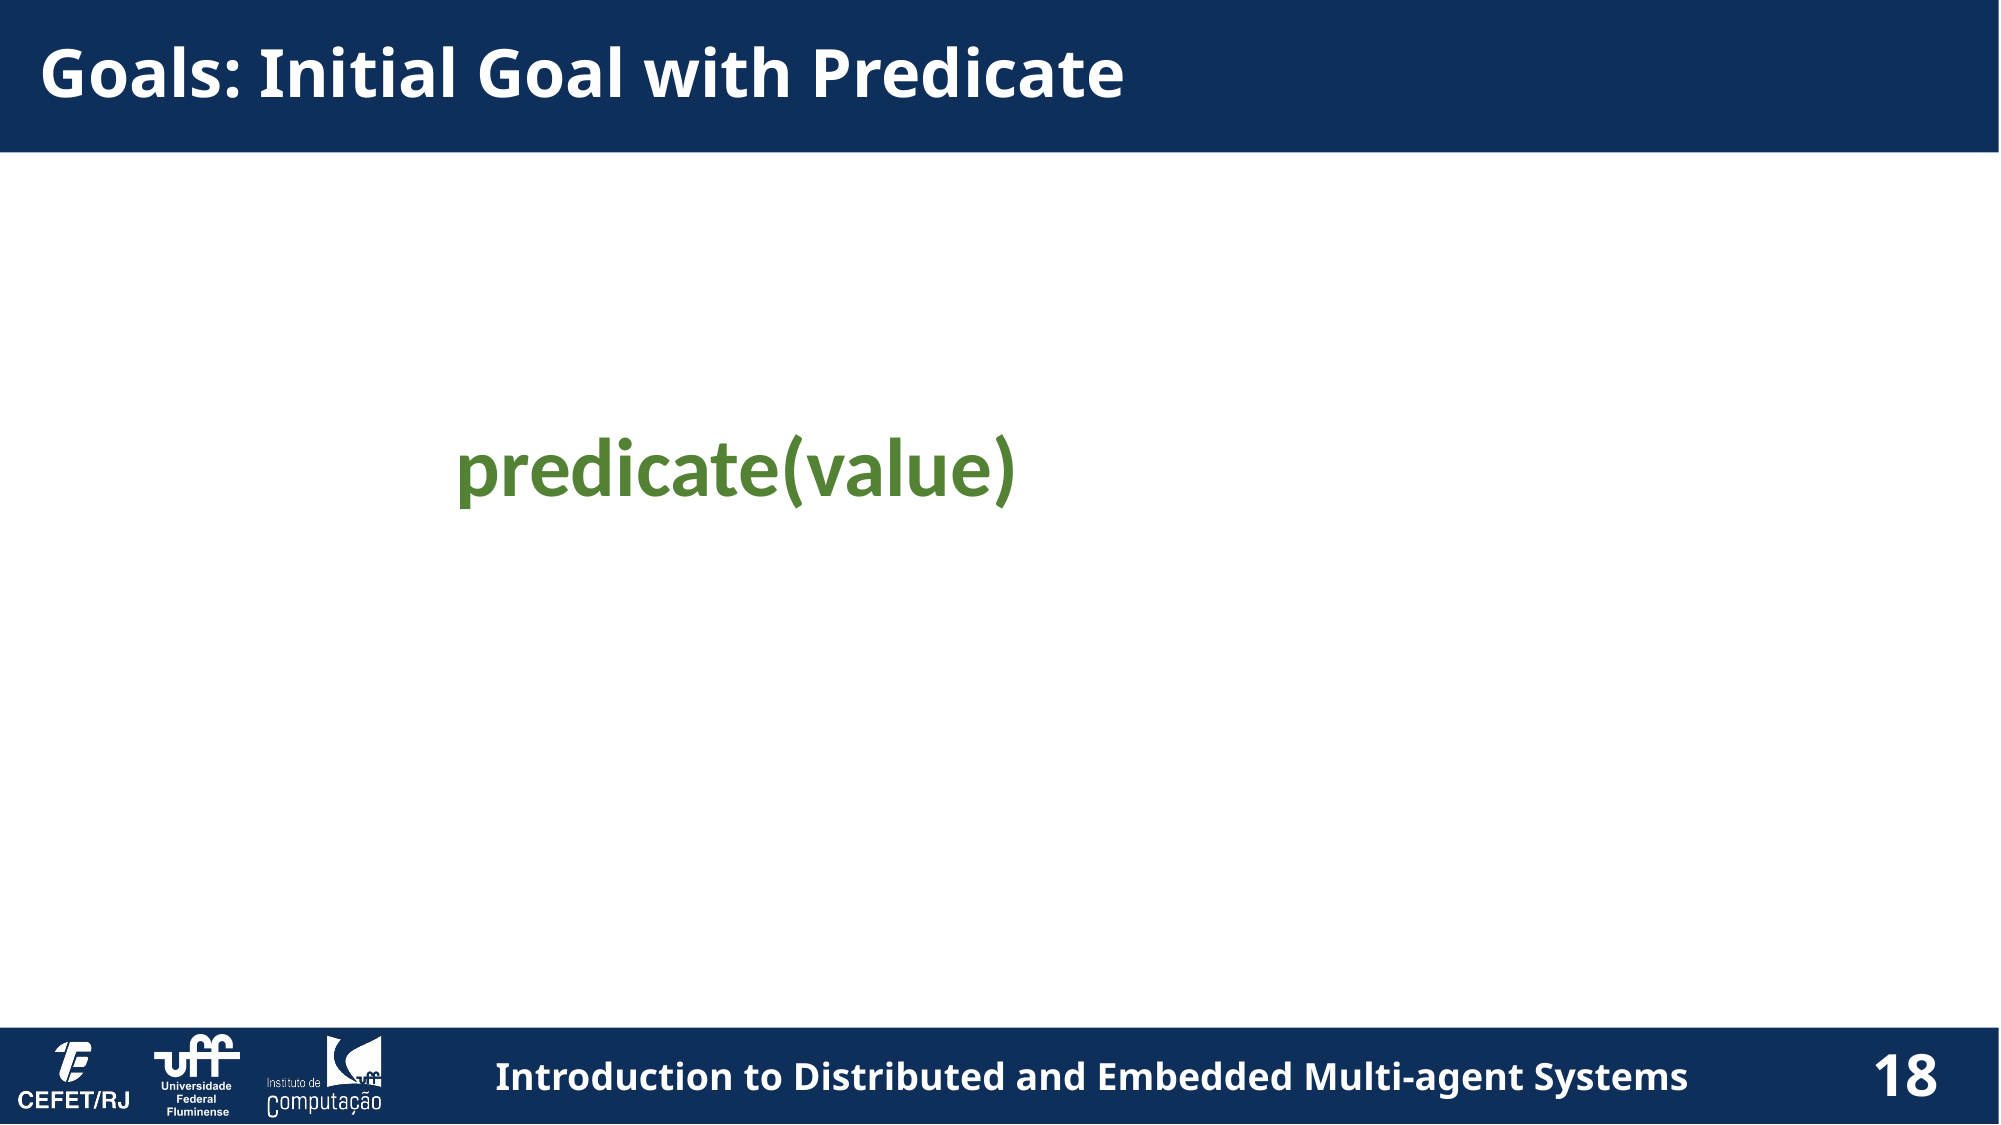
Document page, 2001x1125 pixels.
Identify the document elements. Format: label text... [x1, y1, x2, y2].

picture [153, 1033, 241, 1121]
picture [265, 1033, 383, 1118]
text_box predicate(value) [29, 405, 1464, 521]
picture [18, 1021, 129, 1125]
text_box Goals: Initial Goal with Predicate [25, 23, 1999, 119]
